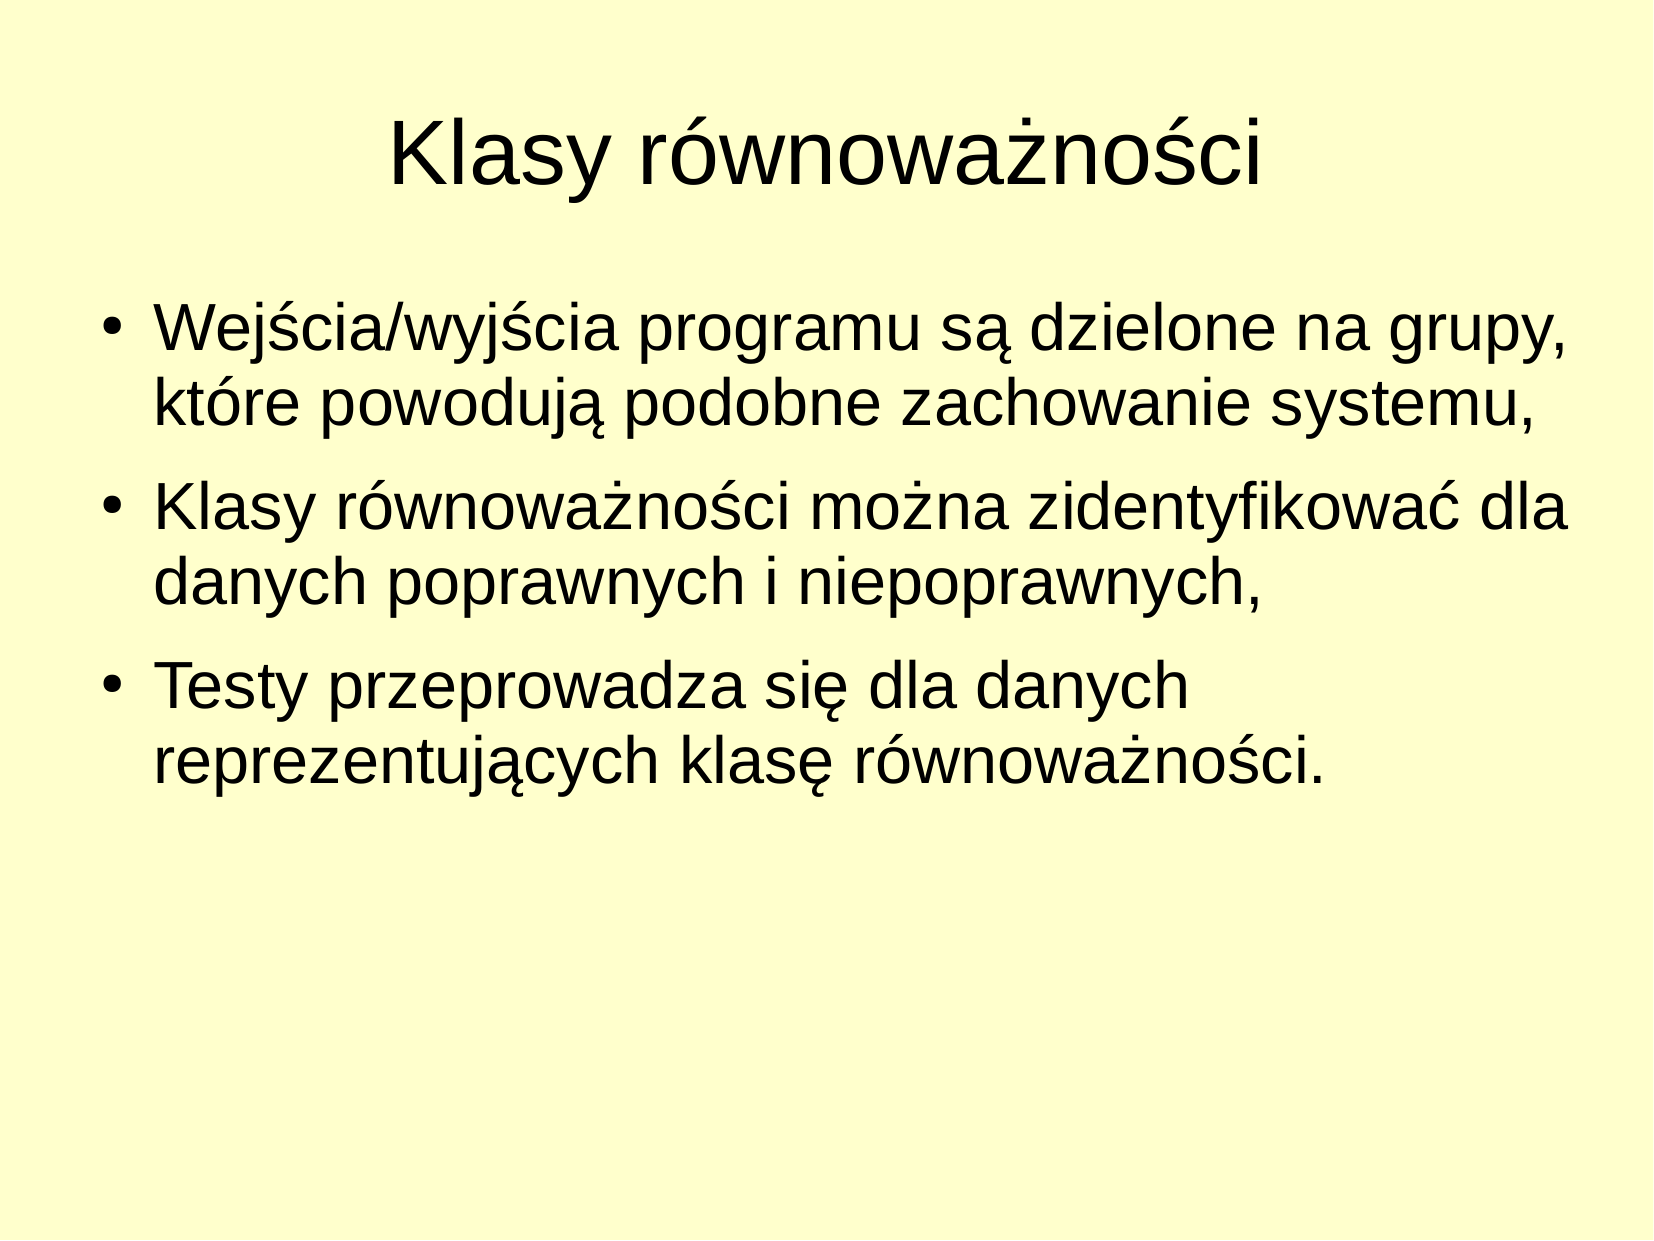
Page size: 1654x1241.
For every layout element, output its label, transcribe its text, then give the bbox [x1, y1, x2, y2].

list Wejścia/wyjścia programu są dzielone na grupy, które powodują podobne zachowanie systemu, Klasy równoważności można zidentyfikować dla danych poprawnych i niepoprawnych, Testy przeprowadza się dla danych reprezentujących klasę równoważności. [82, 290, 1571, 1109]
title Klasy równoważności [82, 49, 1571, 257]
